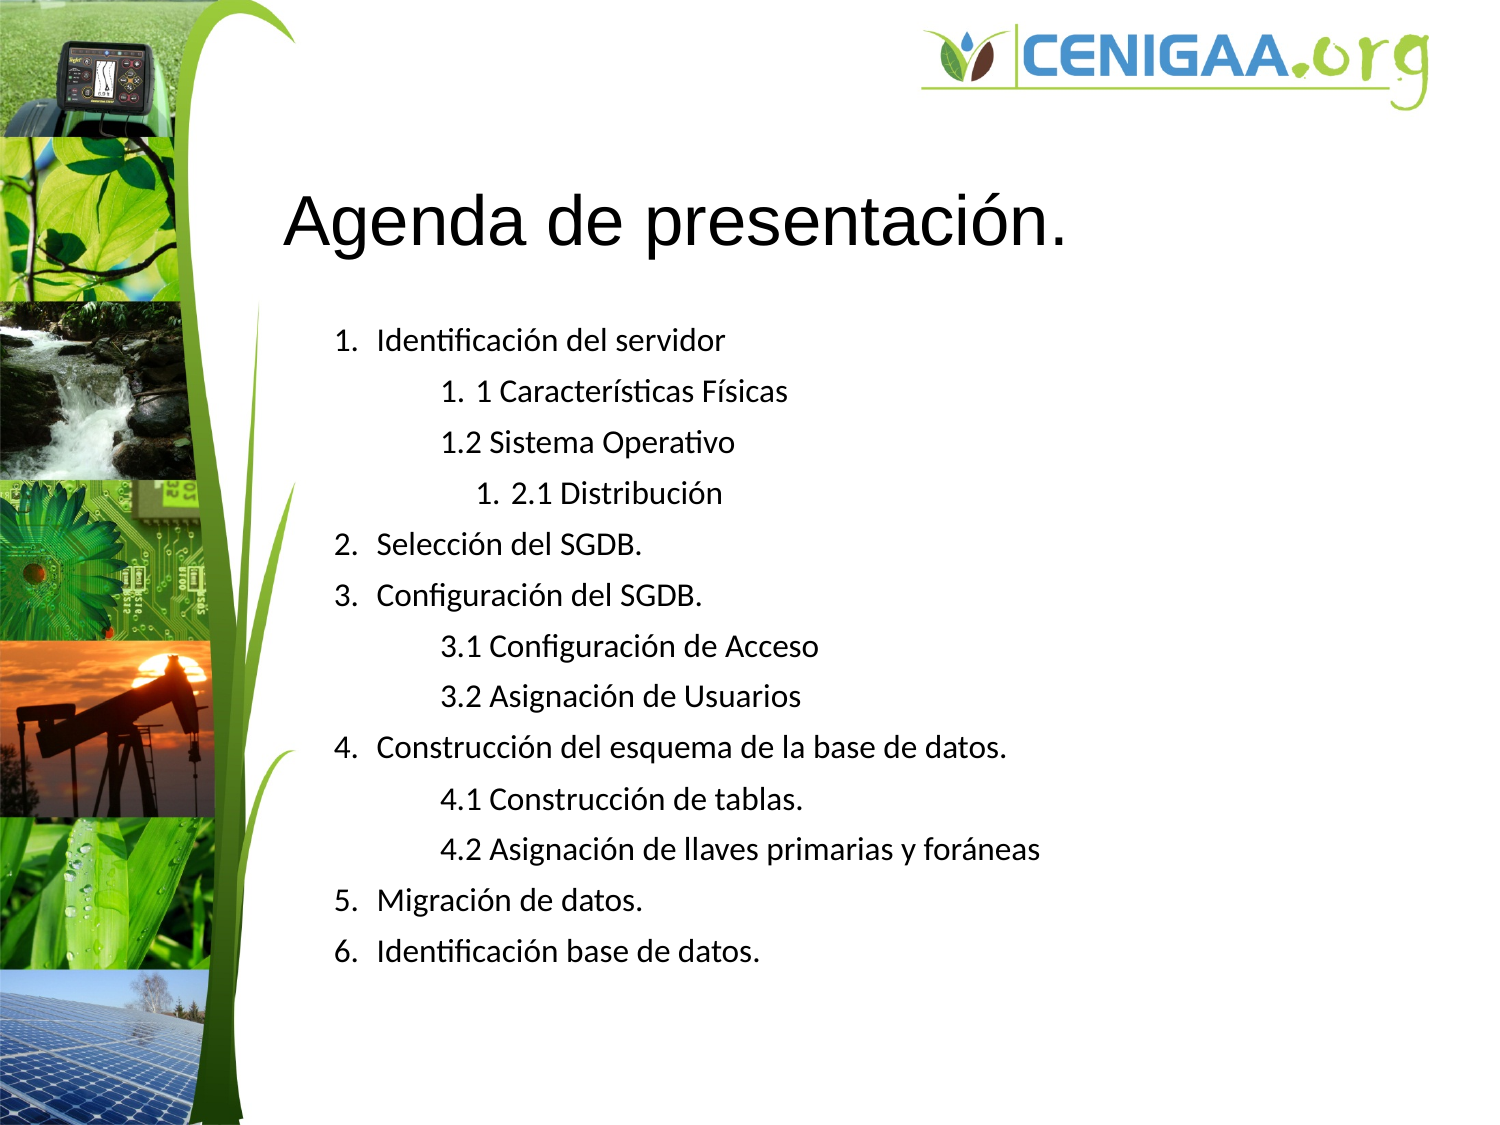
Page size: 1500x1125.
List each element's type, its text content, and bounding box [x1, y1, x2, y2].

picture [0, 0, 1429, 1125]
text_box Identificación del servidor 1 Características Físicas 1.2 Sistema Operativo 2.1 Distribución Selección del SGDB. Configuración del SGDB. 3.1 Configuración de Acceso 3.2 Asignación de Usuarios Construcción del esquema de la base de datos. 4.1 Construcción de tablas. 4.2 Asignación de llaves primarias y foráneas Migración de datos. Identificación base de datos. [283, 318, 1359, 1047]
title Agenda de presentación. [283, 71, 1359, 318]
